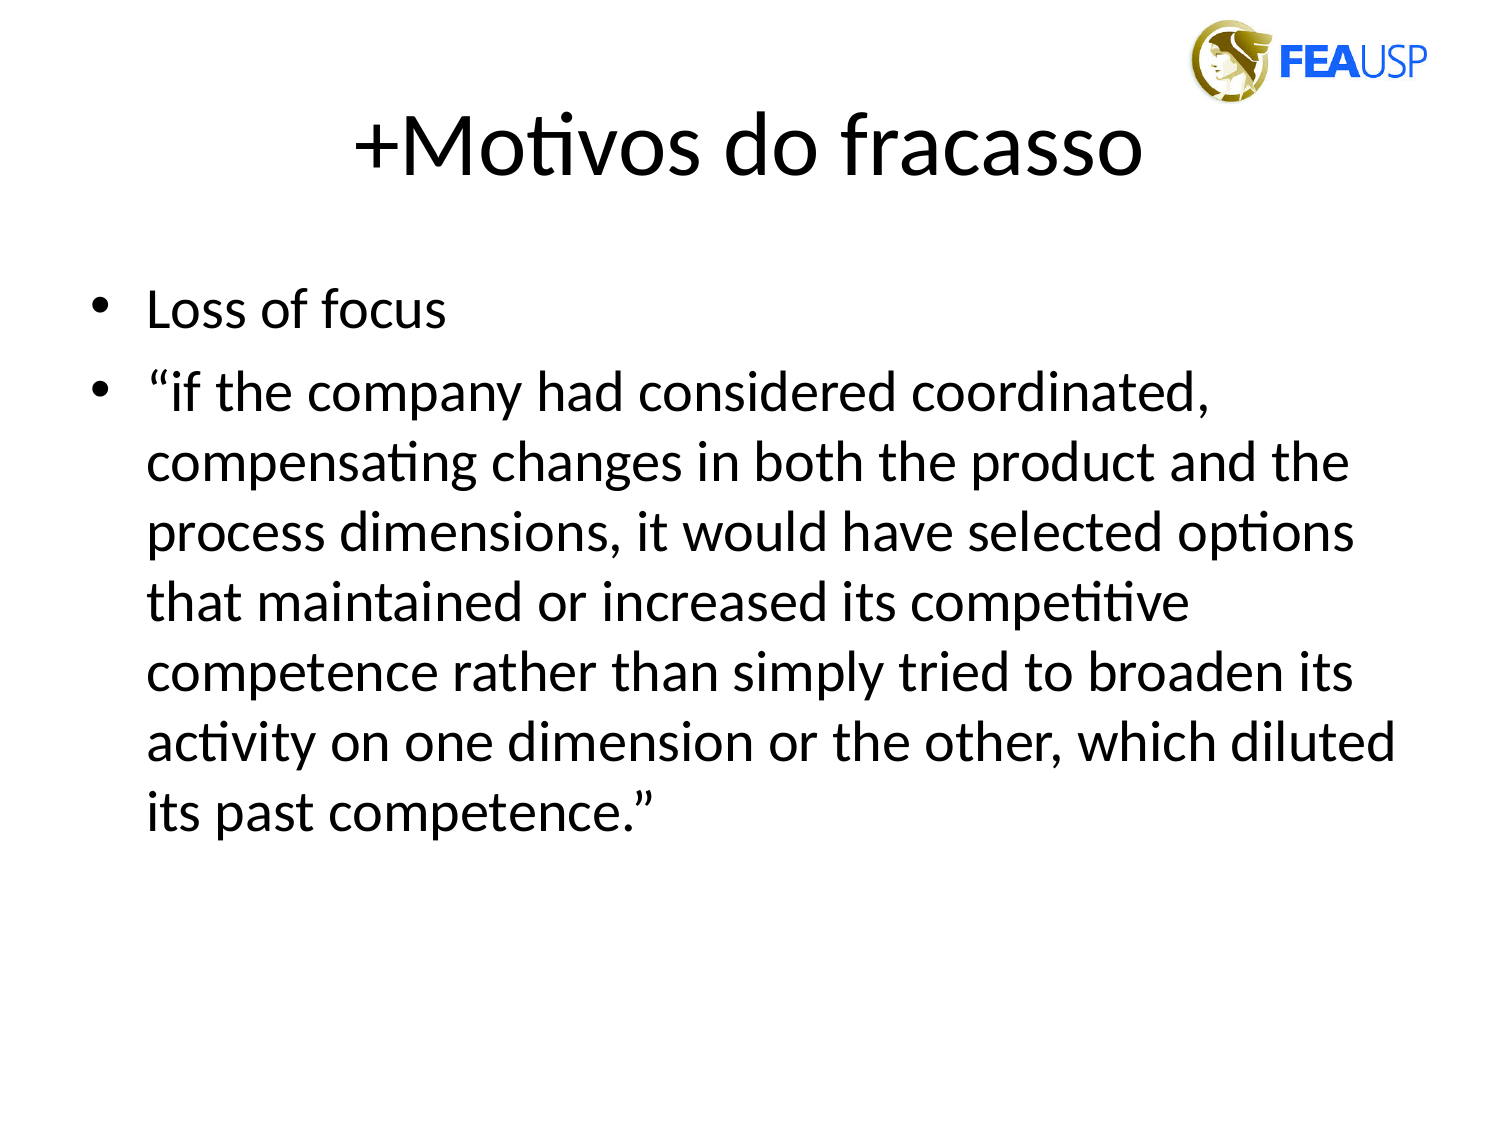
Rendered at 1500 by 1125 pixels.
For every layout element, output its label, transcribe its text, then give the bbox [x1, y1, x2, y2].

picture [1187, 19, 1427, 105]
list Loss of focus “if the company had considered coordinated, compensating changes in both the product and the process dimensions, it would have selected options that maintained or increased its competitive competence rather than simply tried to broaden its activity on one dimension or the other, which diluted its past competence.” [75, 262, 1425, 875]
title +Motivos do fracasso [75, 45, 1425, 233]
